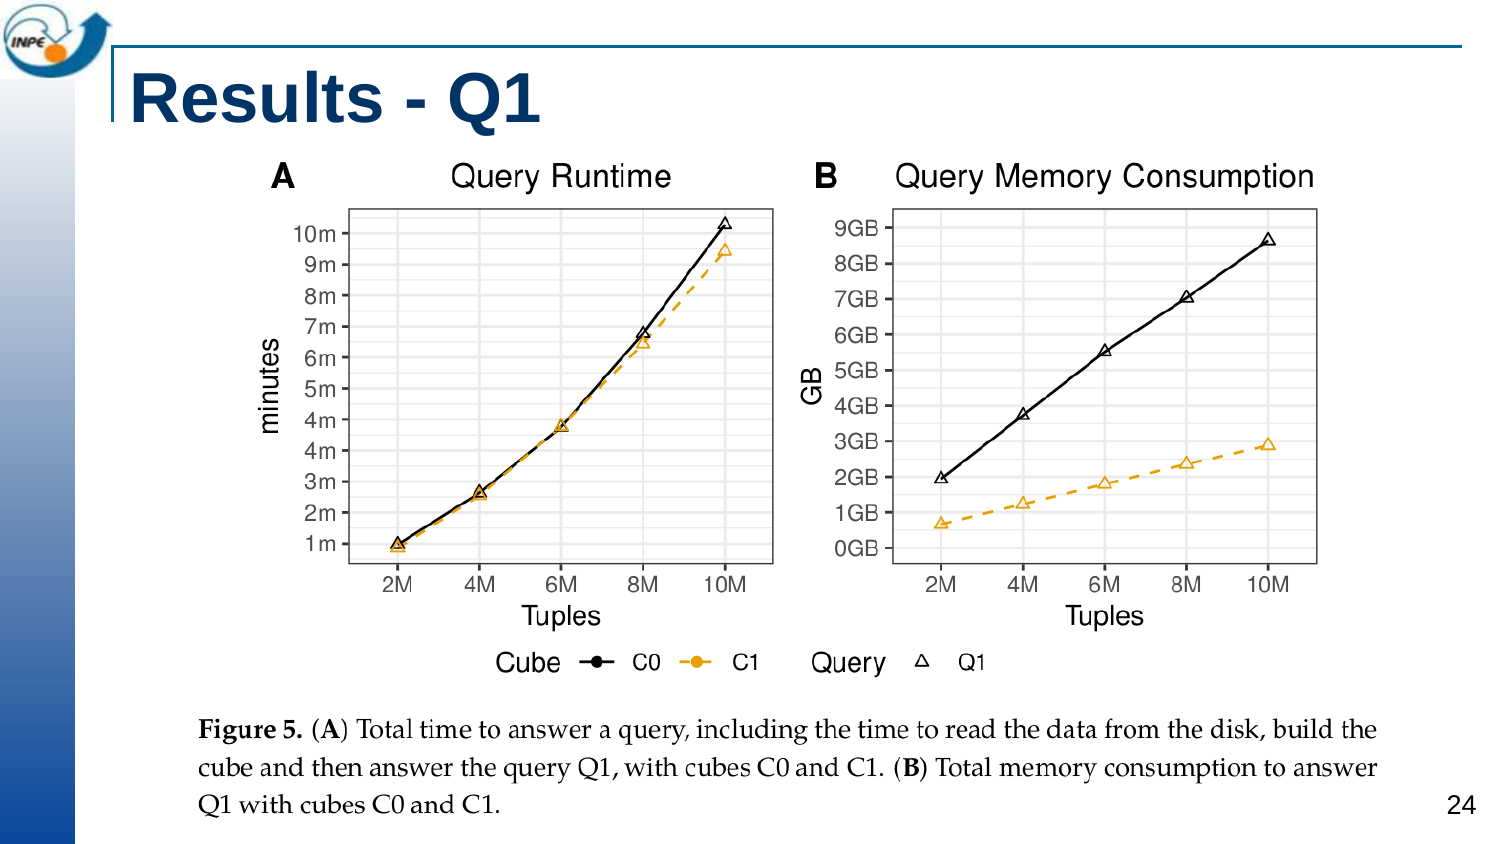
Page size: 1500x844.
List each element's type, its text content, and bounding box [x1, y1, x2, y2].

picture [0, 0, 113, 79]
picture [177, 140, 1386, 826]
slide_number <number> [1403, 779, 1494, 844]
title Results - Q1 [112, 46, 1450, 141]
